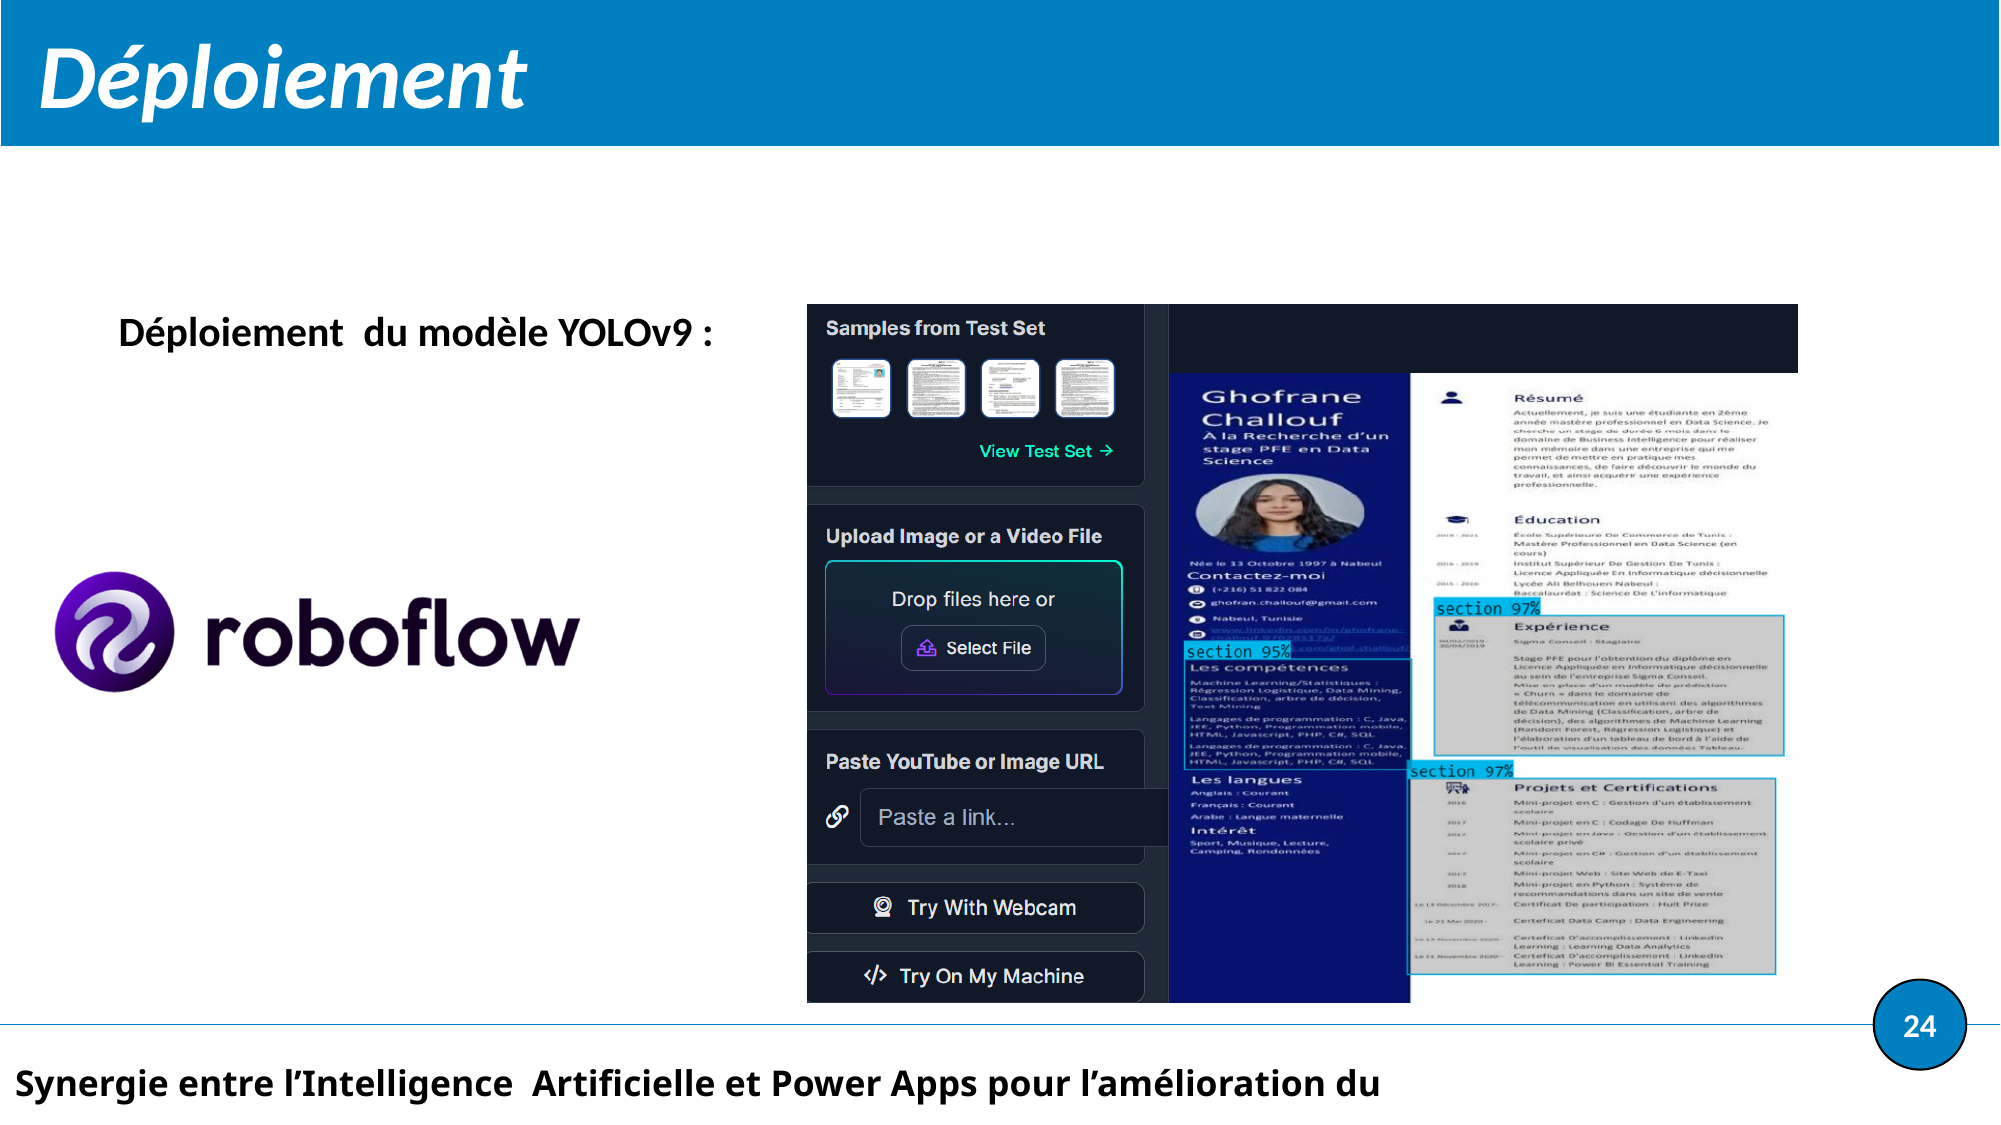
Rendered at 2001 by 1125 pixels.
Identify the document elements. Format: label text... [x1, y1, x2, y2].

picture [807, 304, 1798, 1003]
picture [43, 562, 589, 700]
text_box Déploiement [0, 0, 2000, 147]
text_box 24 [1873, 979, 1967, 1070]
text_box Déploiement du modèle YOLOv9 : [103, 297, 946, 364]
text_box Synergie entre l’Intelligence Artificielle et Power Apps pour l’amélioration du processus de recrutement [0, 1032, 1564, 1107]
